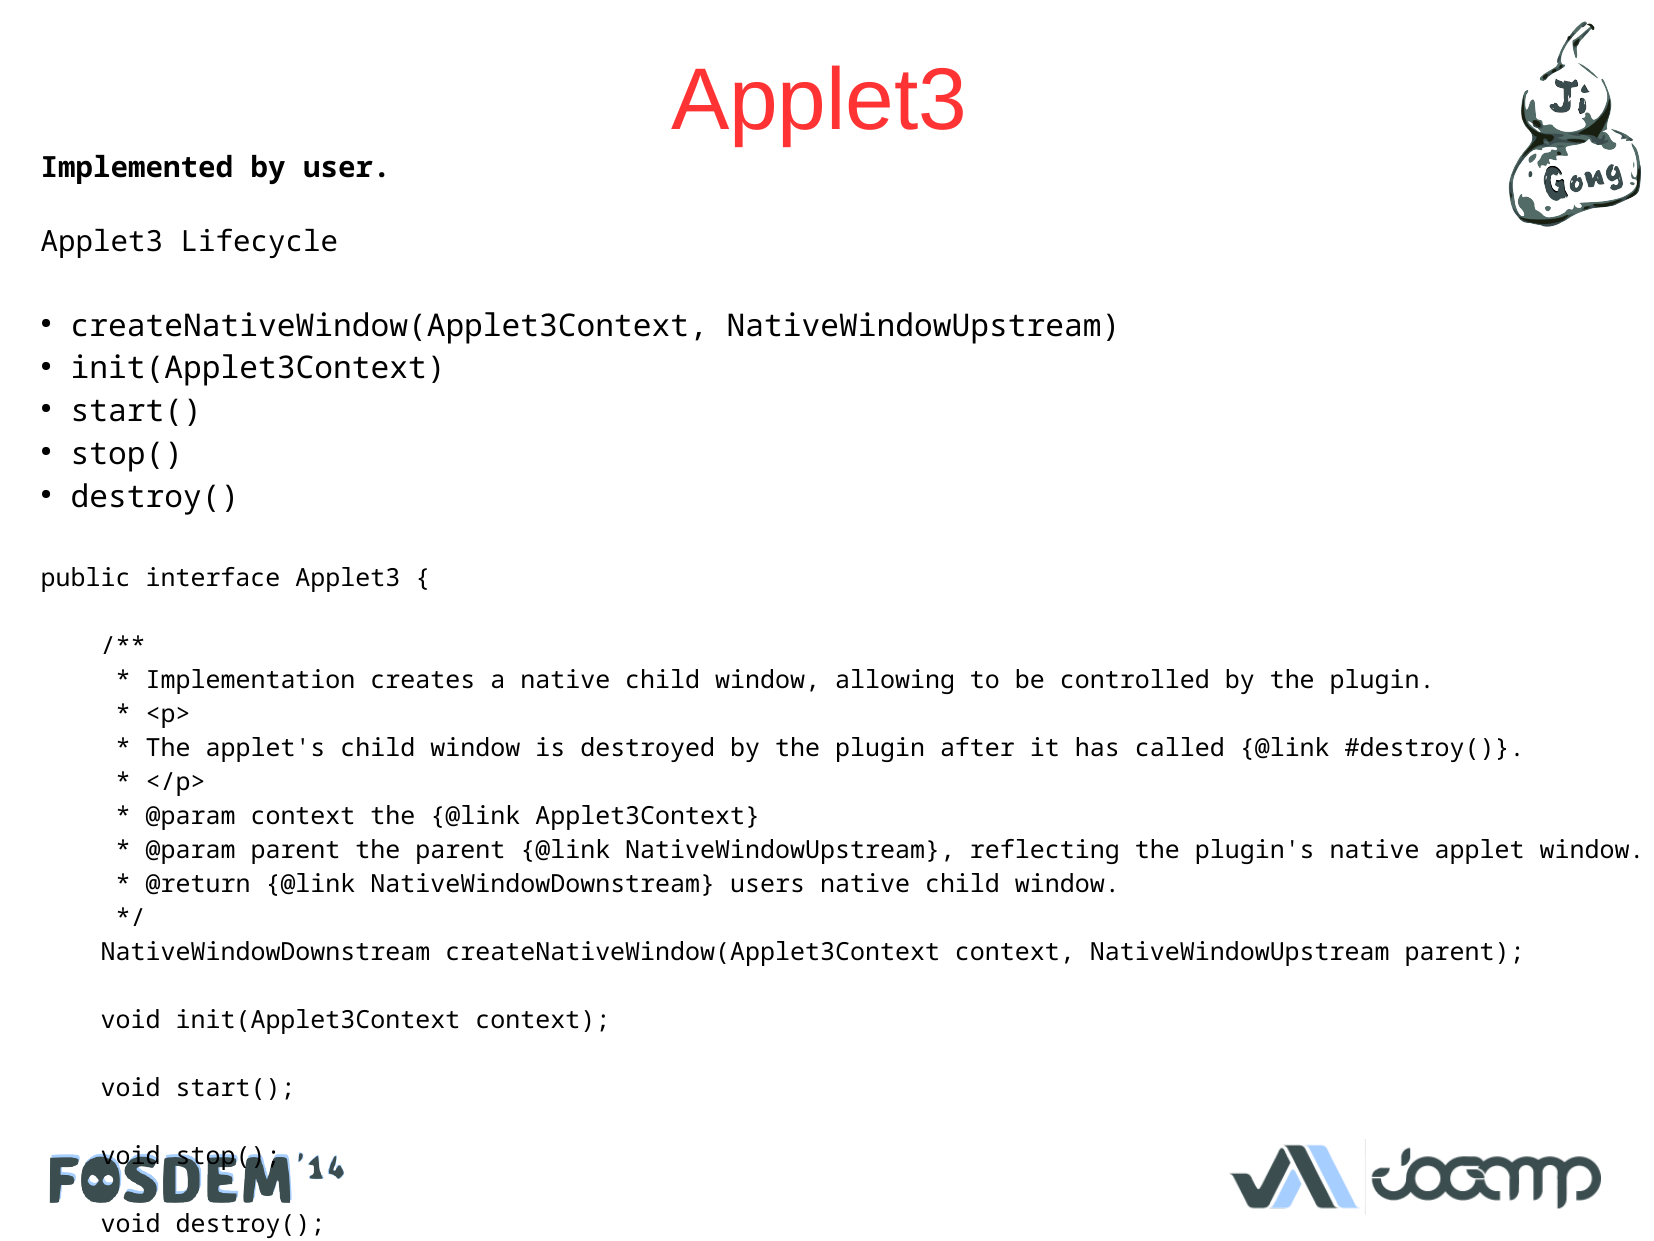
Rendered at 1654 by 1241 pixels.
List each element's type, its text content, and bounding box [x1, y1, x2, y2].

picture [224, 1152, 231, 1162]
picture [209, 1152, 216, 1162]
picture [1228, 1150, 1601, 1215]
text_box Implemented by user. Applet3 Lifecycle createNativeWindow(Applet3Context, NativeWindowUpstream) init(Applet3Context) start() stop() destroy() public interface Applet3 { /** * Implementation creates a native child window, allowing to be controlled by the plugin. * <p> * The applet's child window is destroyed by the plugin after it has called {@link #destroy()}. * </p> * @param context the {@link Applet3Context} * @param parent the parent {@link NativeWindowUpstream}, reflecting the plugin's native applet window. * @return {@link NativeWindowDownstream} users native child window. */ NativeWindowDownstream createNativeWindow(Applet3Context context, NativeWindowUpstream parent); void init(Applet3Context context); void start(); void stop(); void destroy(); } [25, 139, 1654, 1150]
picture [0, 914, 400, 1241]
picture [119, 1152, 126, 1162]
picture [149, 1152, 156, 1162]
title Applet3 [66, 30, 1573, 139]
picture [1425, 19, 1654, 139]
